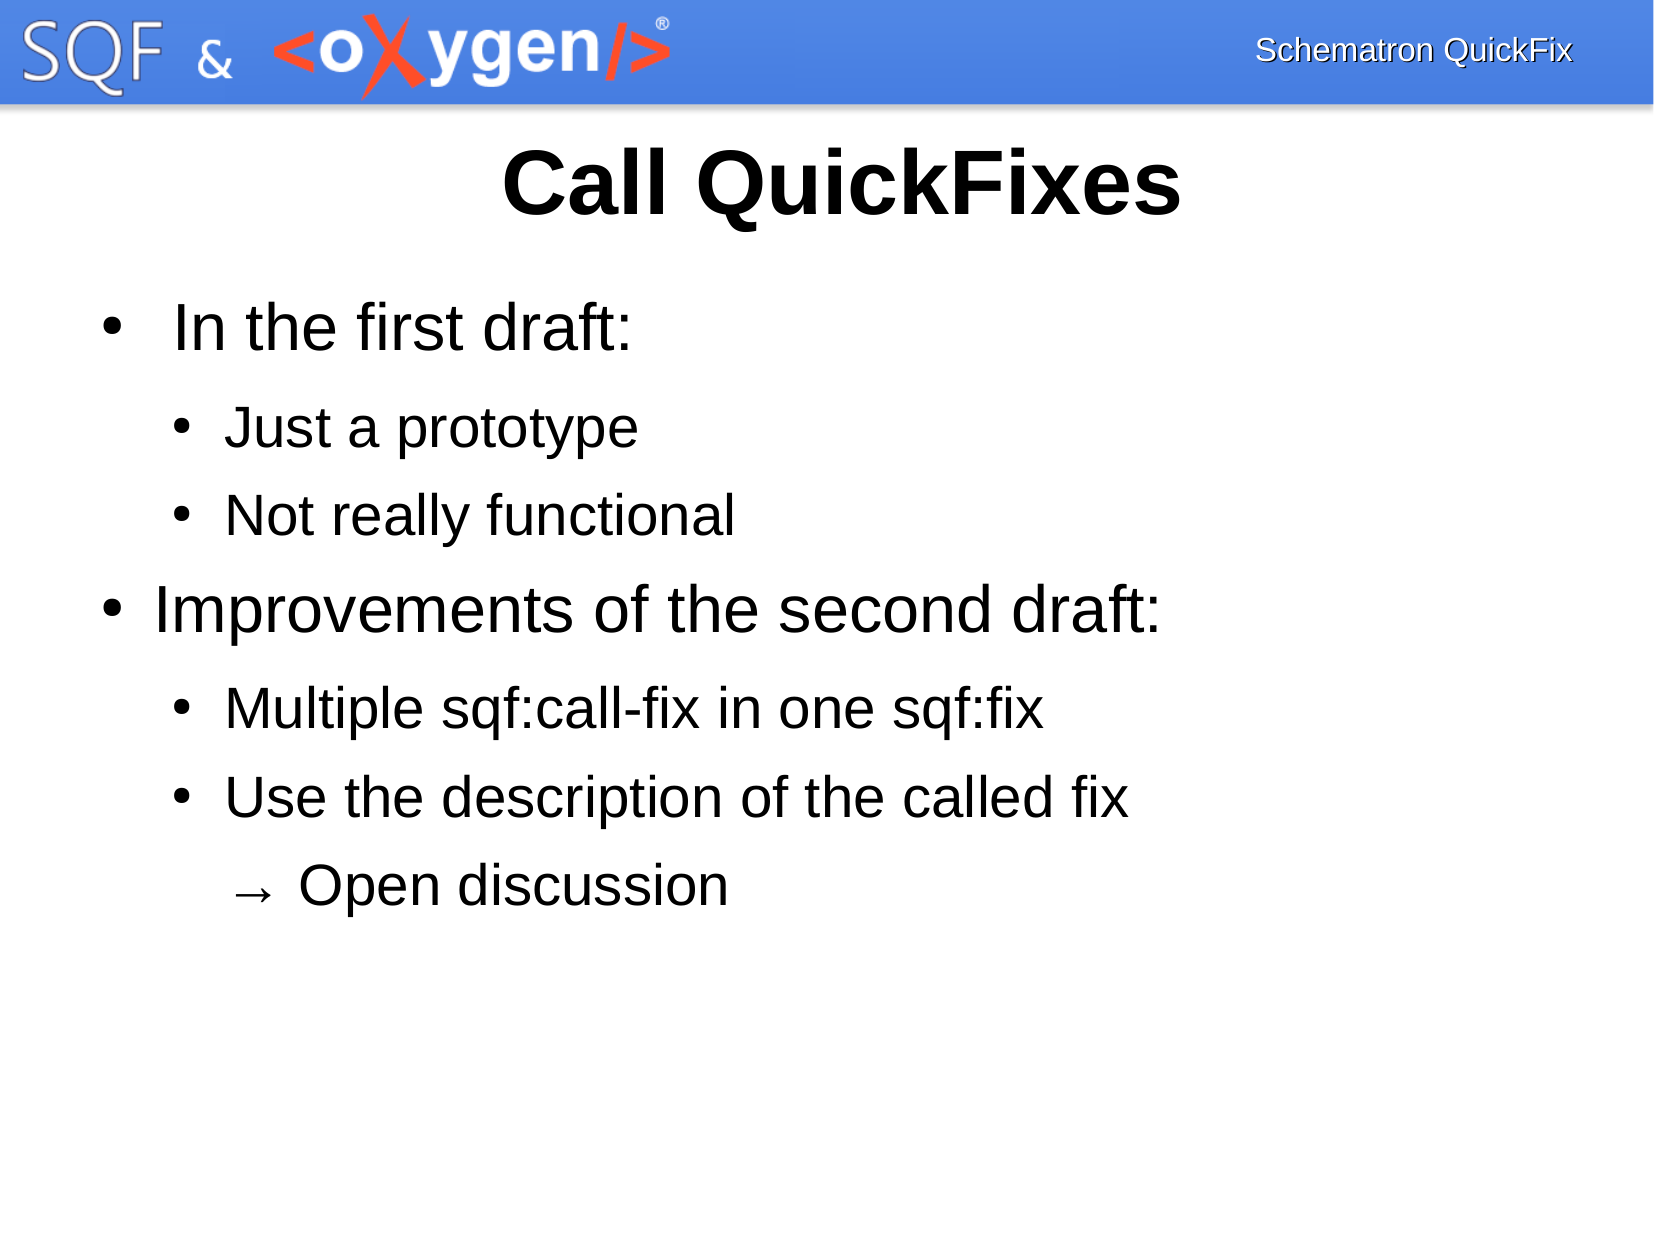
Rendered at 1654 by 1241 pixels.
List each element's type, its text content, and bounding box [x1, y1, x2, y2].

title Call QuickFixes [82, 78, 1571, 287]
picture [0, 0, 1654, 118]
list In the first draft: Just a prototype Not really functional Improvements of the second draft: Multiple sqf:call-fix in one sqf:fix Use the description of the called fix → Open discussion [82, 290, 1571, 1215]
